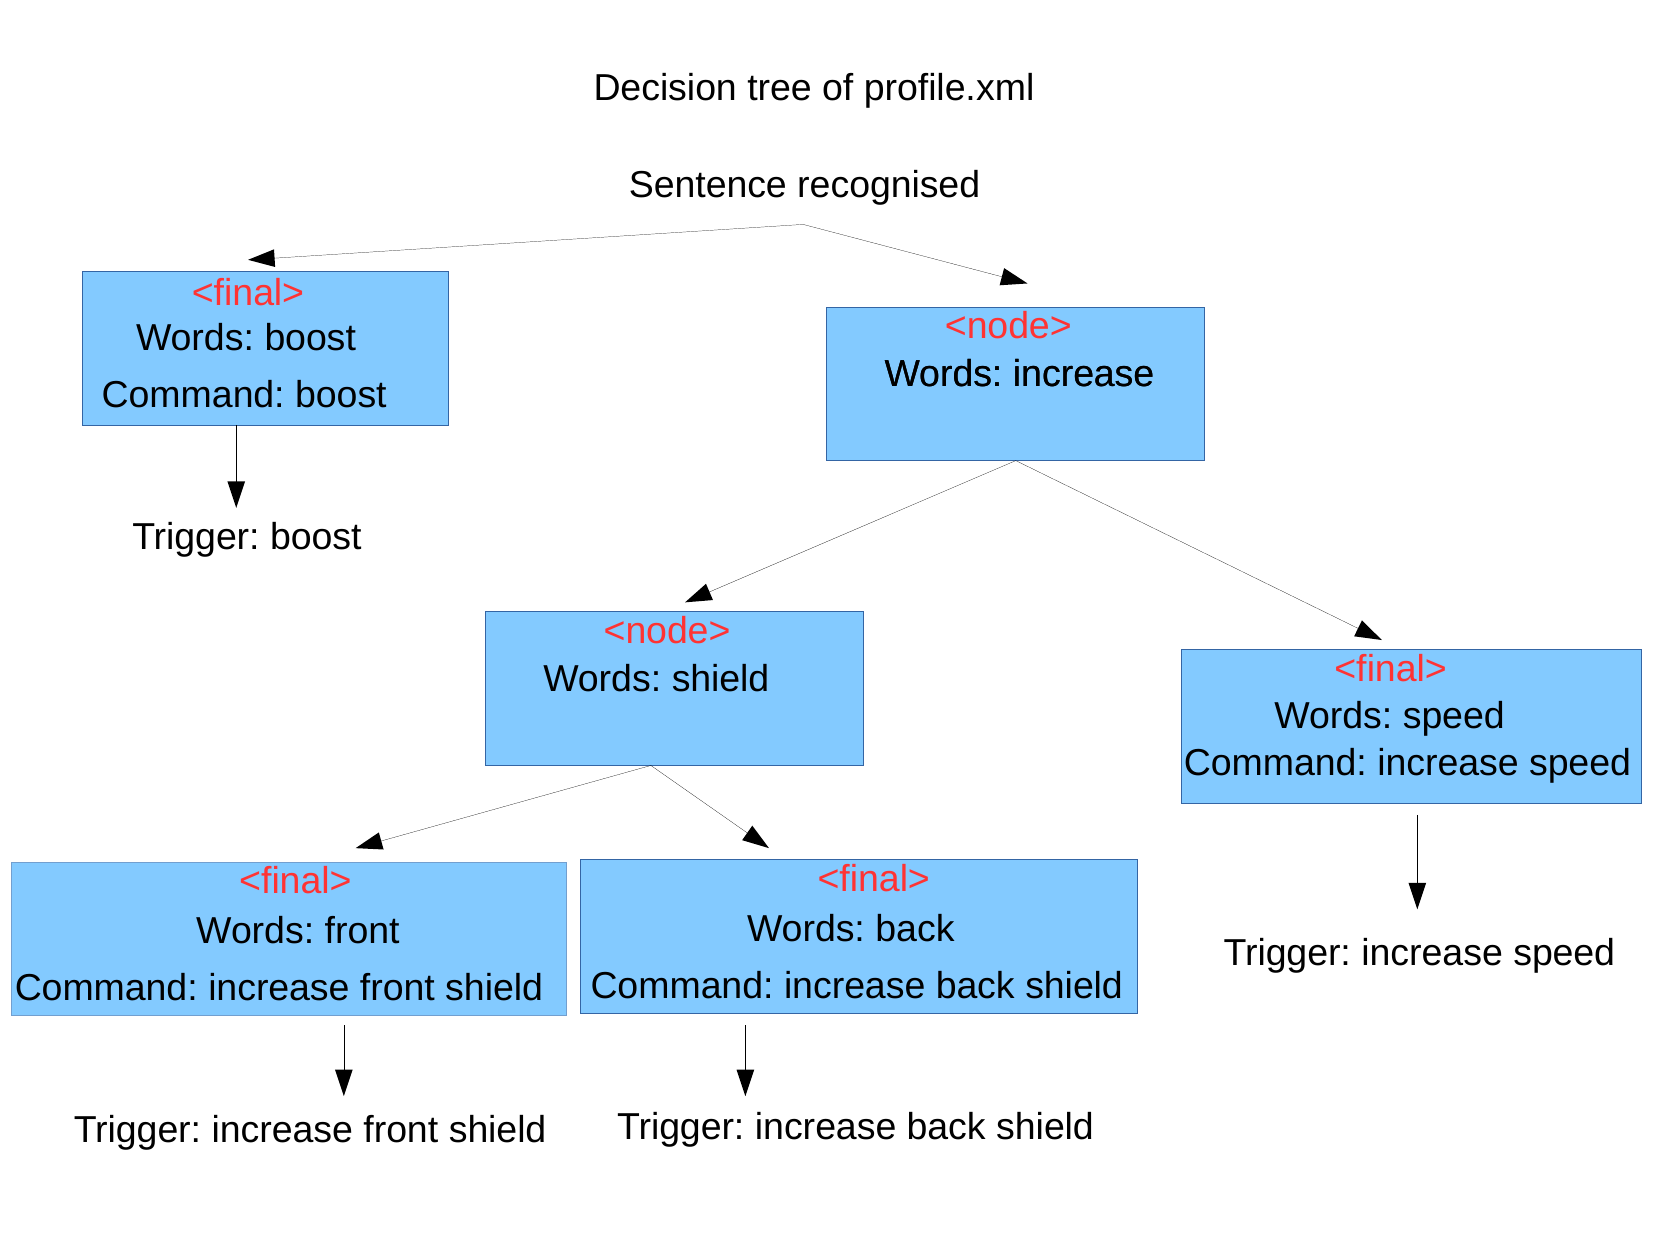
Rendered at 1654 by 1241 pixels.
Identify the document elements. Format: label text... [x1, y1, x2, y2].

text_box [1181, 792, 1642, 804]
text_box [367, 862, 567, 1016]
text_box [82, 271, 449, 426]
text_box Command: increase speed [1169, 734, 1646, 792]
text_box <final> [1319, 640, 1462, 697]
text_box [945, 859, 1138, 956]
text_box [485, 611, 864, 766]
text_box Words: front [181, 902, 415, 958]
text_box Words: shield [528, 649, 785, 707]
text_box Words: increase [869, 344, 1170, 402]
text_box <final> [224, 852, 367, 910]
text_box <final> [177, 264, 320, 309]
text_box Command: increase front shield [0, 958, 558, 1016]
text_box Command: increase back shield [575, 956, 1138, 1014]
text_box Sentence recognised [614, 155, 996, 213]
text_box [1462, 649, 1642, 734]
text_box [826, 307, 1205, 461]
text_box Words: back [732, 899, 970, 956]
text_box Decision tree of profile.xml [578, 59, 1075, 116]
text_box <node> [588, 602, 746, 660]
text_box Command: boost [86, 366, 402, 423]
text_box [580, 859, 802, 956]
text_box Words: speed [1259, 687, 1520, 734]
text_box Trigger: increase front shield [59, 1100, 562, 1158]
text_box [11, 862, 224, 958]
text_box Trigger: boost [117, 507, 377, 565]
text_box Words: boost [121, 309, 371, 367]
text_box [1181, 649, 1319, 734]
text_box Trigger: increase speed [1208, 923, 1630, 981]
text_box Trigger: increase back shield [602, 1098, 1109, 1156]
text_box <final> [802, 850, 945, 908]
text_box <node> [929, 297, 1087, 355]
